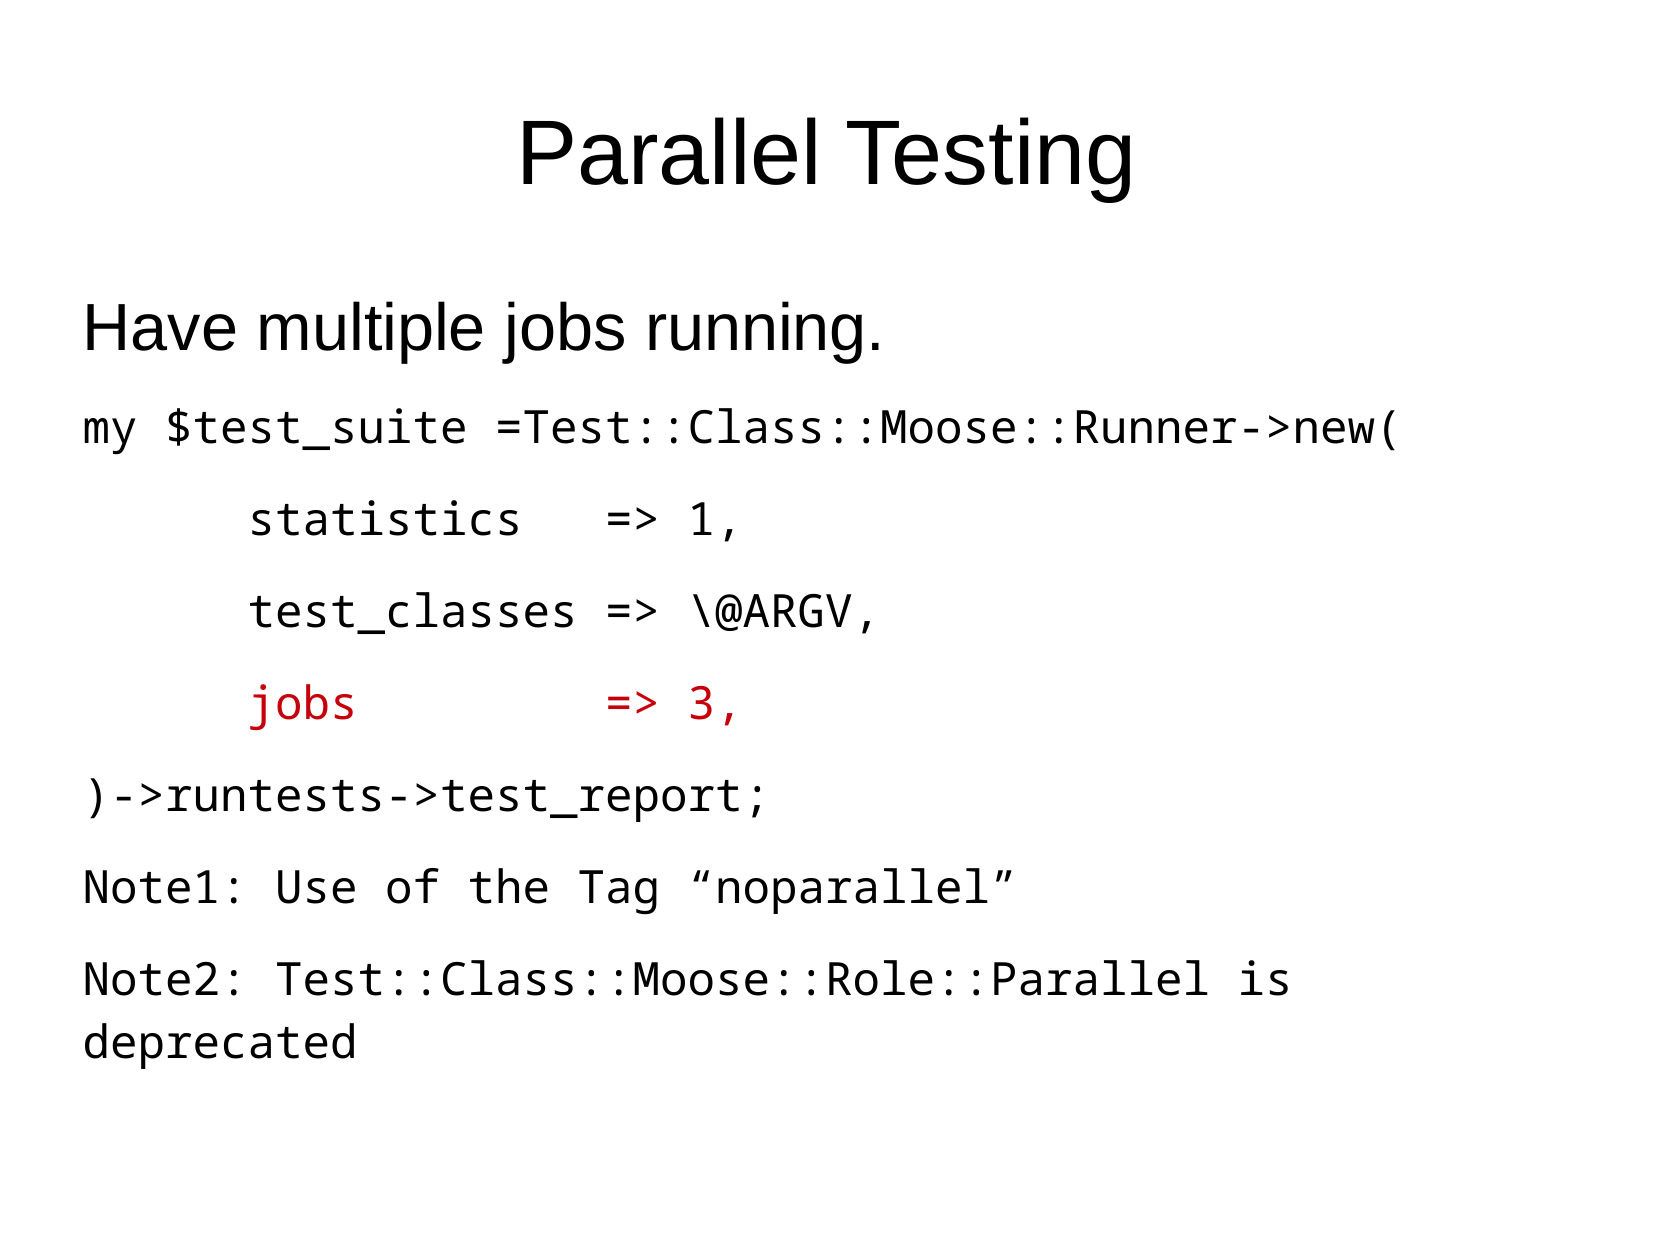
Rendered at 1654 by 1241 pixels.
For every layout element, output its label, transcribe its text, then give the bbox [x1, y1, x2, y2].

title Parallel Testing [82, 49, 1571, 257]
list Have multiple jobs running. my $test_suite =Test::Class::Moose::Runner->new( statistics => 1, test_classes => \@ARGV, jobs => 3, )->runtests->test_report; Note1: Use of the Tag “noparallel” Note2: Test::Class::Moose::Role::Parallel is deprecated [82, 290, 1571, 1010]
